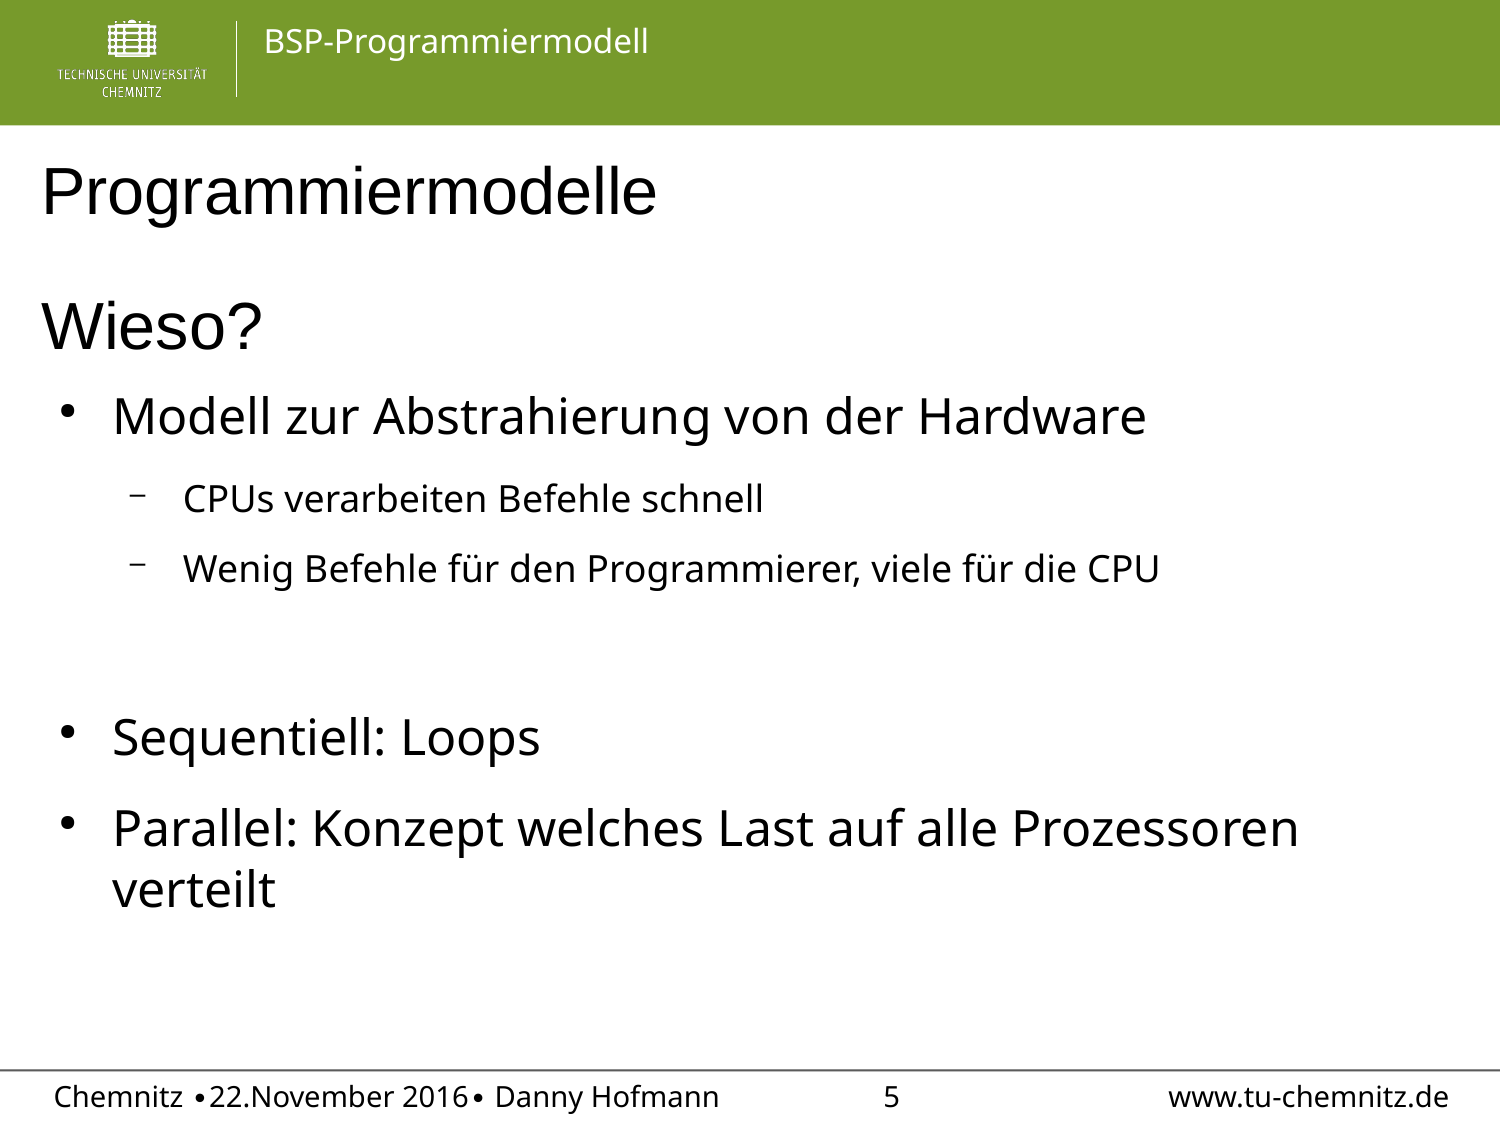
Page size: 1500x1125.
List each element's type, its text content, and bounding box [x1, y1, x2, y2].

title Programmiermodelle Wieso? [41, 157, 1459, 367]
picture [25, 0, 239, 130]
list Modell zur Abstrahierung von der Hardware CPUs verarbeiten Befehle schnell Wenig Befehle für den Programmierer, viele für die CPU Sequentiell: Loops Parallel: Konzept welches Last auf alle Prozessoren verteilt [41, 385, 1459, 1035]
